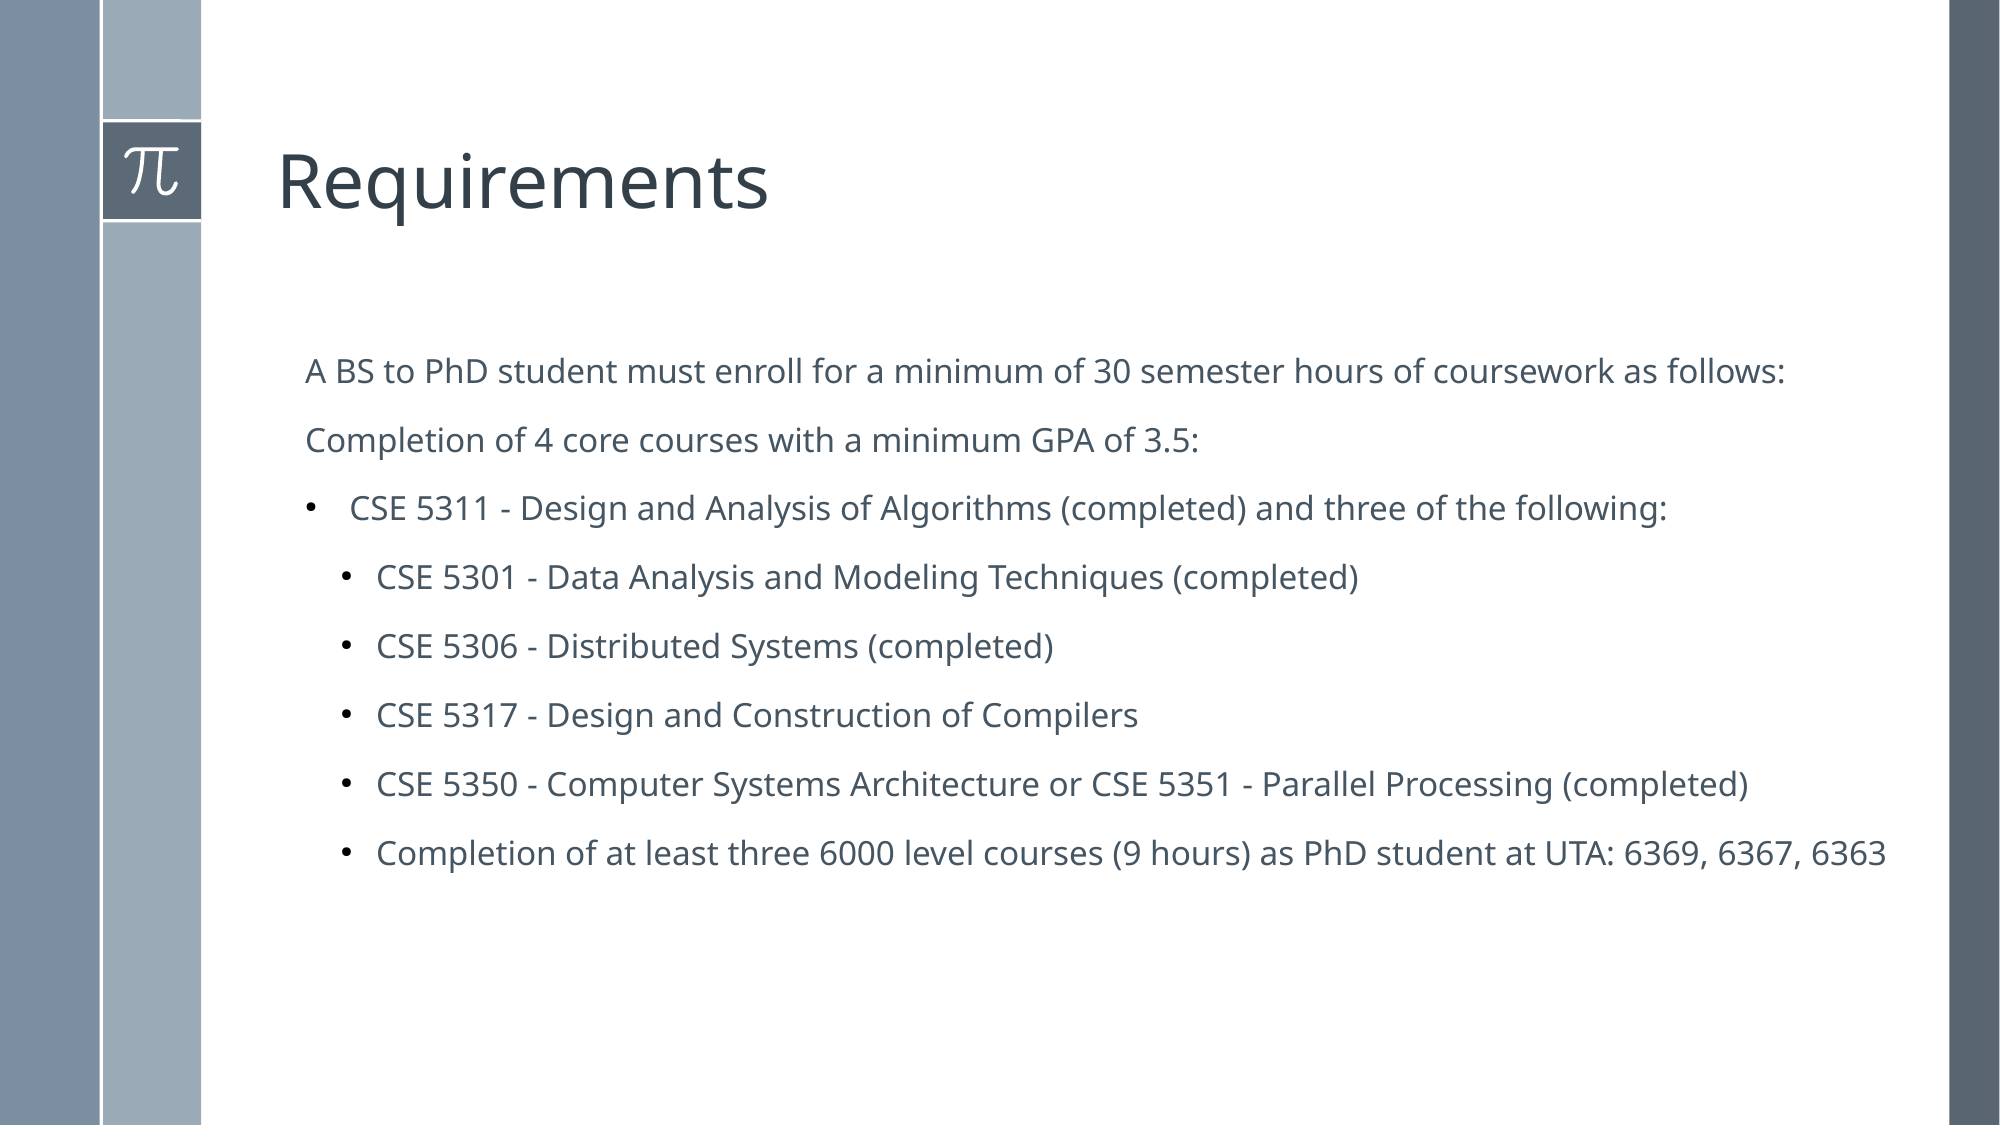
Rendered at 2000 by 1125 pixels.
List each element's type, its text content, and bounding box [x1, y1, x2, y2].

text_box A BS to PhD student must enroll for a minimum of 30 semester hours of coursework as follows: Completion of 4 core courses with a minimum GPA of 3.5: CSE 5311 - Design and Analysis of Algorithms (completed) and three of the following: CSE 5301 - Data Analysis and Modeling Techniques (completed) CSE 5306 - Distributed Systems (completed) CSE 5317 - Design and Construction of Compilers CSE 5350 - Computer Systems Architecture or CSE 5351 - Parallel Processing (completed) Completion of at least three 6000 level courses (9 hours) as PhD student at UTA: 6369, 6367, 6363 [255, 340, 1934, 905]
text_box Requirements [261, 29, 1867, 233]
